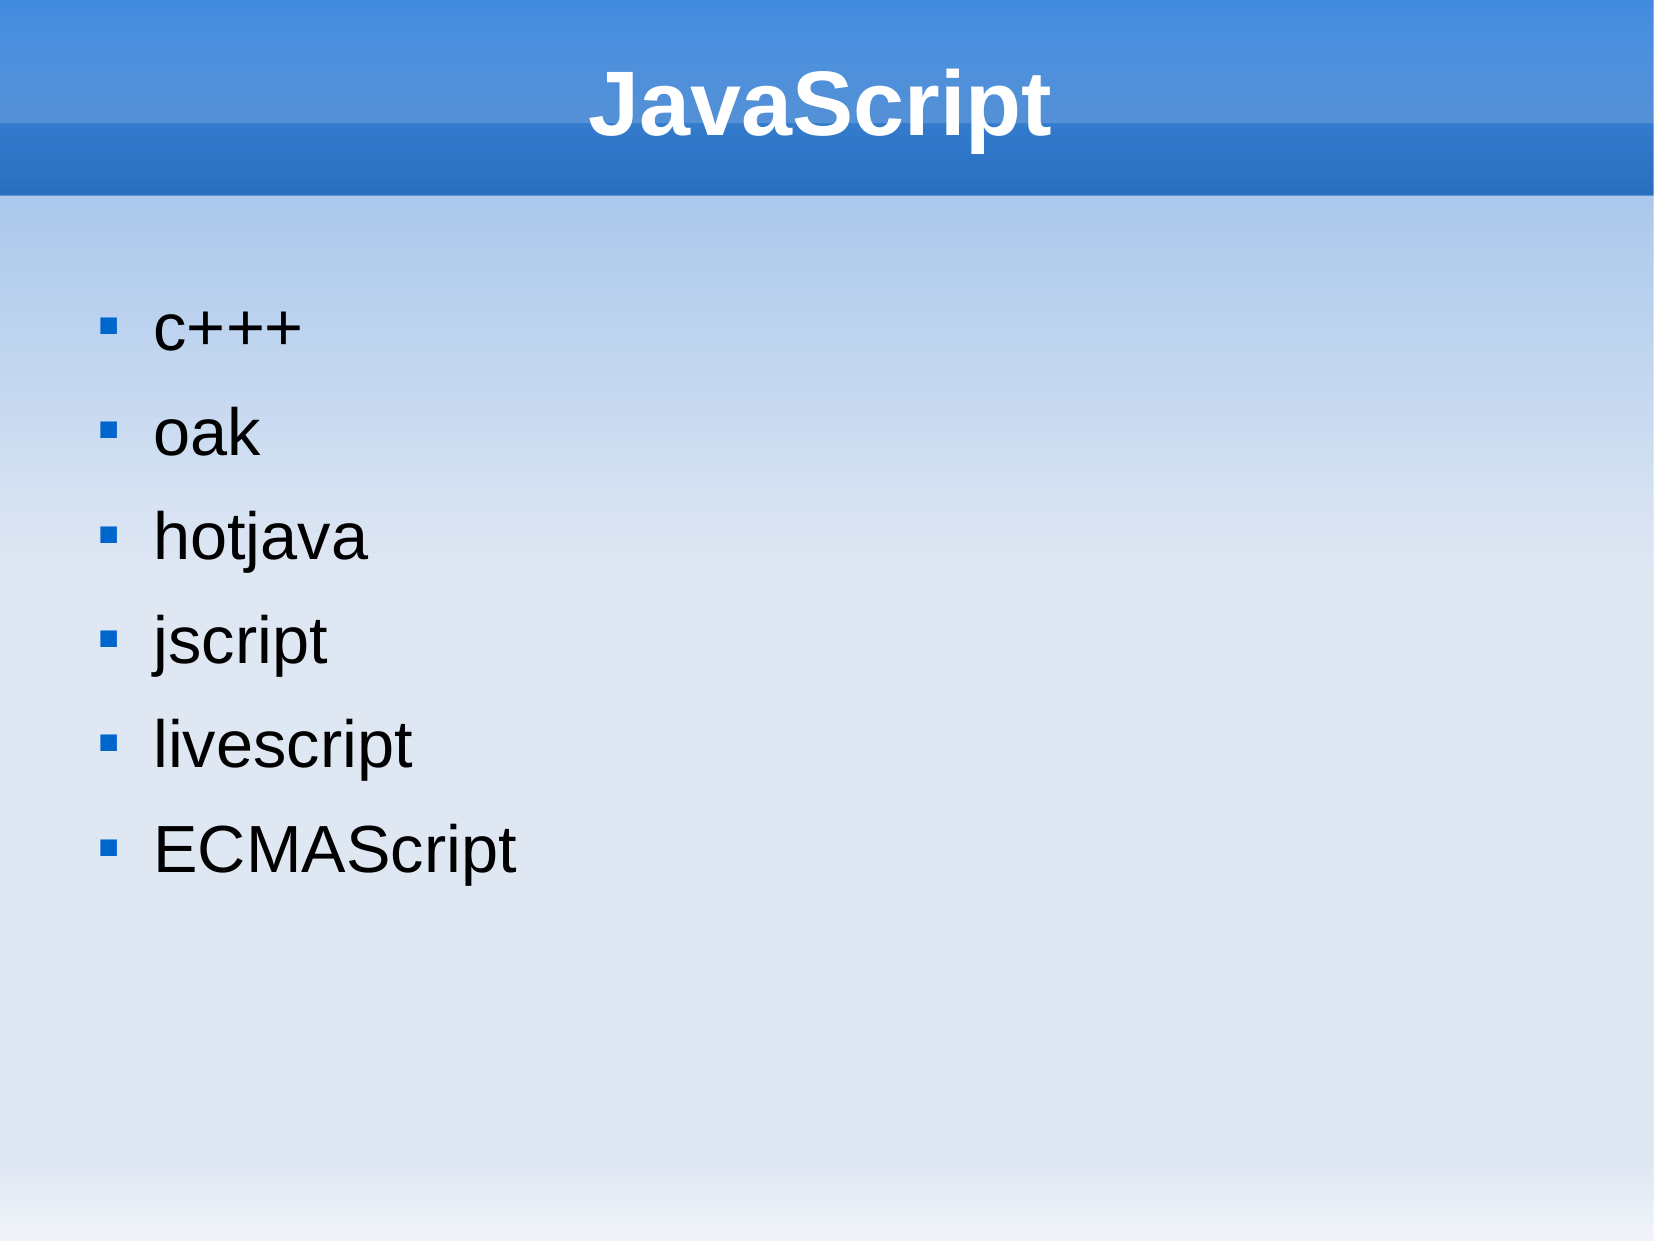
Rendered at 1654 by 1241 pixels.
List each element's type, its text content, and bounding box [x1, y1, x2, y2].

list c+++ oak hotjava jscript livescript ECMAScript [82, 290, 1571, 1094]
picture [0, 0, 1654, 1241]
title JavaScript [76, 7, 1565, 200]
